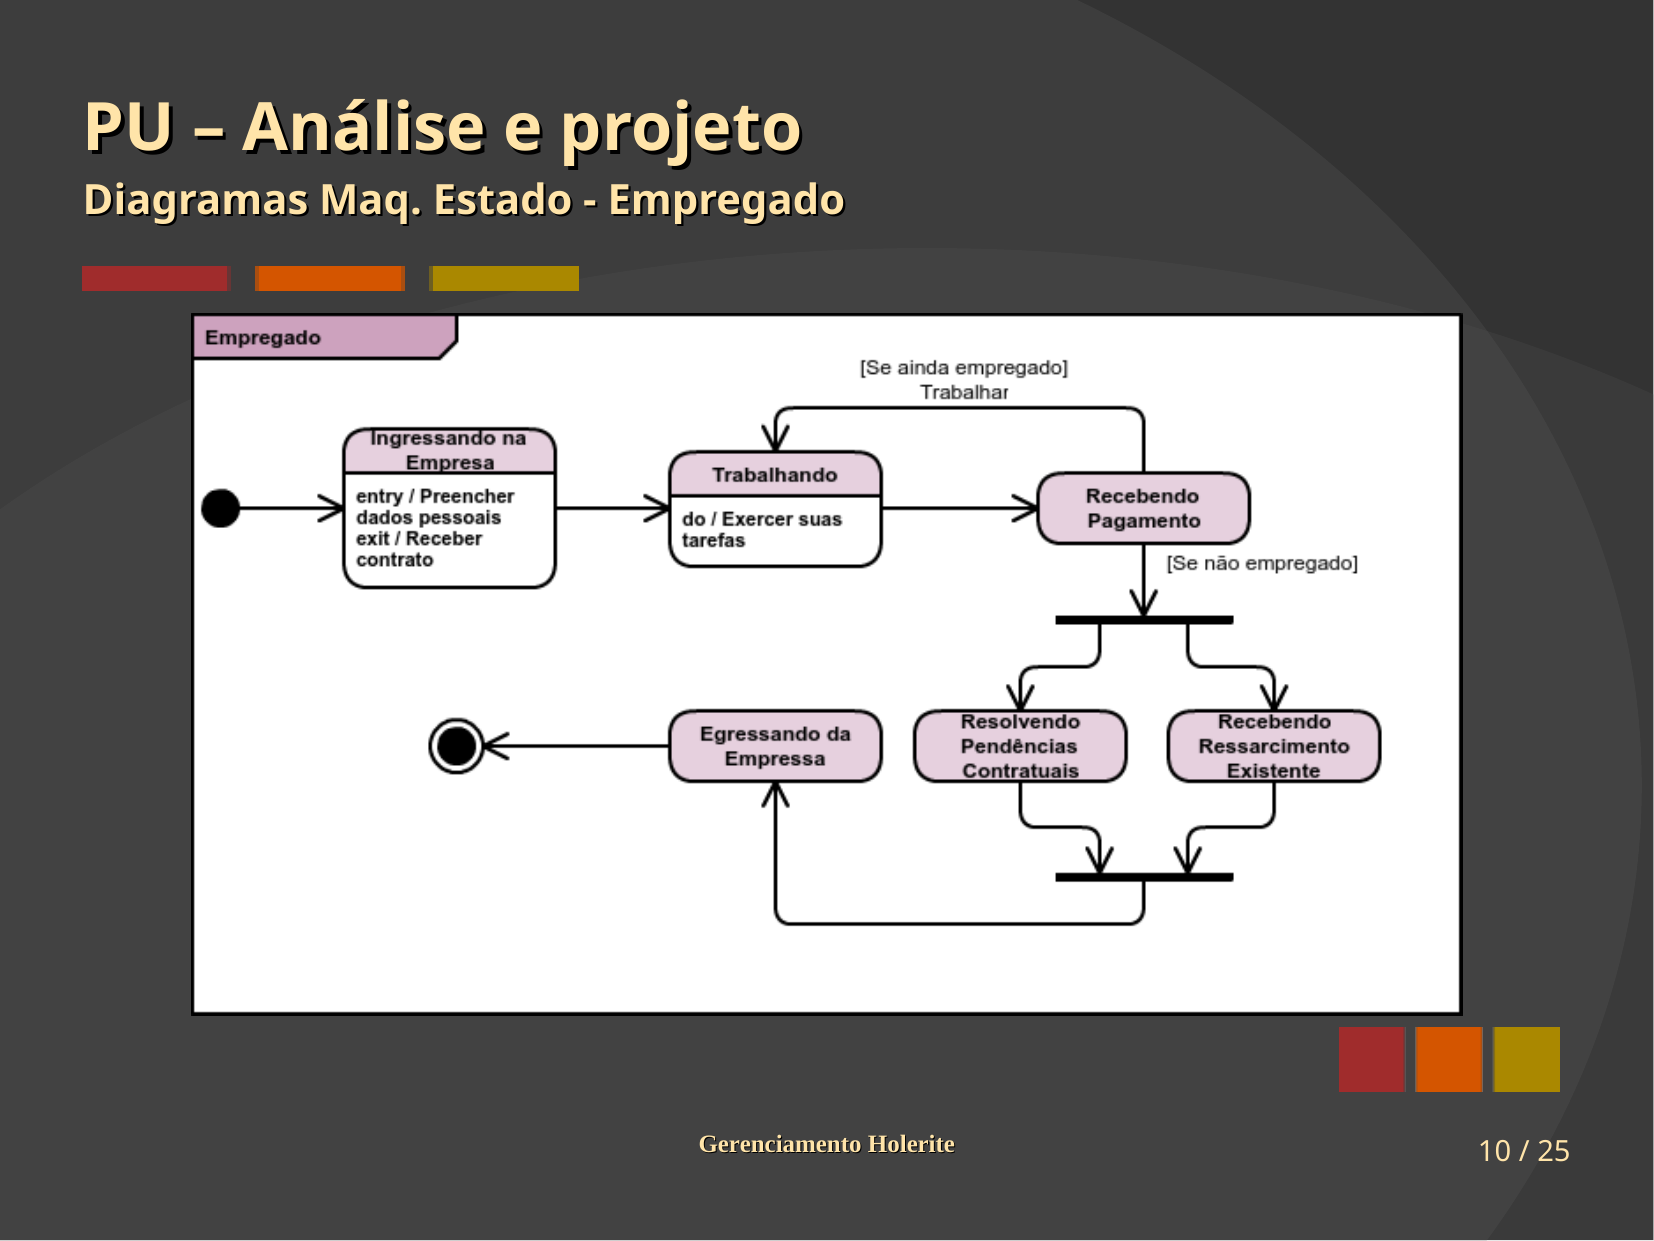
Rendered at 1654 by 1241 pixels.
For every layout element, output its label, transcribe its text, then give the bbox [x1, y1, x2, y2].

picture [82, 266, 579, 291]
picture [1339, 1027, 1560, 1092]
title PU – Análise e projeto Diagramas Maq. Estado - Empregado [82, 49, 1571, 257]
picture [191, 313, 1463, 1016]
